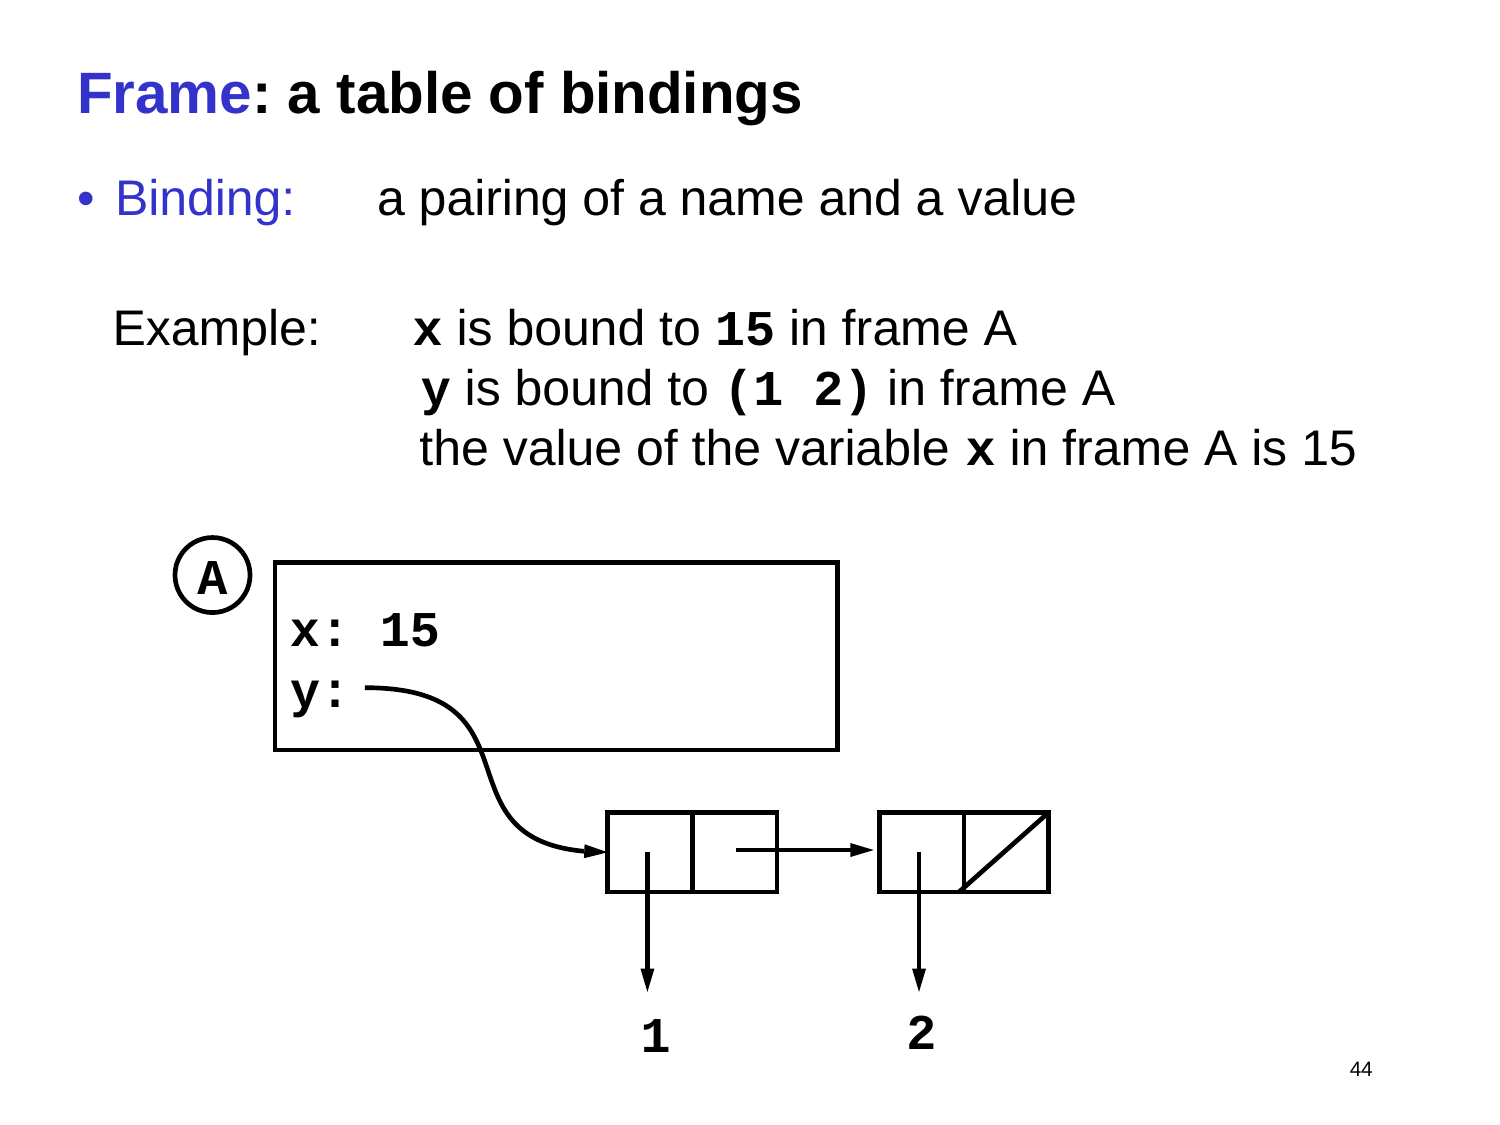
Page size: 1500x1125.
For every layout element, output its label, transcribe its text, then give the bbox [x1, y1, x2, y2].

text_box y: [275, 649, 365, 726]
title Frame: a table of bindings [62, 24, 1338, 162]
text_box 2 [869, 991, 974, 1068]
text_box A [174, 537, 251, 613]
text_box 1 [599, 991, 712, 1073]
text_box x: 15 [274, 562, 838, 750]
list Binding: a pairing of a name and a value [62, 162, 1450, 276]
text_box Example: x is bound to 15 in frame A y is bound to (1 2) in frame A the value of the variable x in frame A is 15 [98, 287, 1372, 483]
